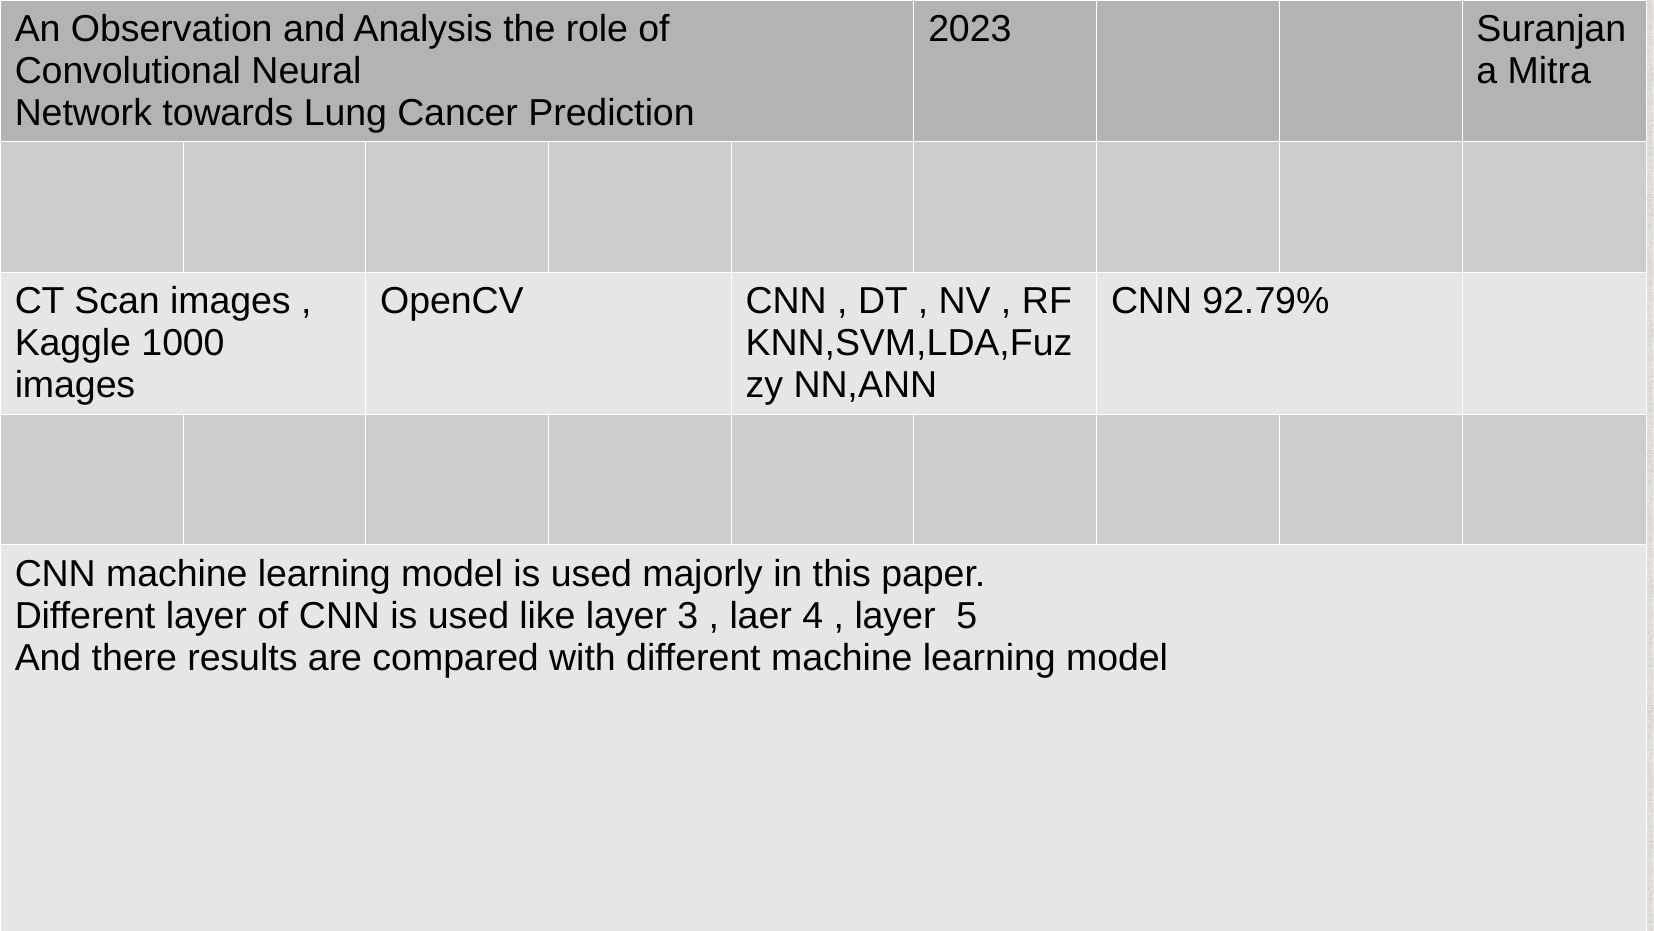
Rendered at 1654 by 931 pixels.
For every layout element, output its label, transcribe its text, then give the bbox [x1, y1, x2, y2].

table_cell [184, 415, 365, 544]
table_cell [366, 142, 548, 272]
table_cell [914, 142, 1096, 272]
table_cell CNN , DT , NV , RF KNN,SVM,LDA,Fuzzy NN,ANN [732, 273, 1096, 414]
table_header [1280, 1, 1462, 141]
table_cell [732, 415, 913, 544]
table_cell [366, 415, 548, 544]
table_cell [1097, 142, 1279, 272]
table_cell [1097, 415, 1279, 544]
table_cell [732, 142, 913, 272]
table_header [1097, 1, 1279, 141]
table_cell CNN machine learning model is used majorly in this paper. Different layer of CNN is used like layer 3 , laer 4 , layer 5 And there results are compared with different machine learning model [1, 545, 1646, 931]
table_cell [1, 415, 183, 544]
table_cell [184, 142, 365, 272]
table_header Suranjana Mitra [1463, 1, 1646, 141]
table_cell CT Scan images , Kaggle 1000 images [1, 273, 365, 414]
table_cell [914, 415, 1096, 544]
table_cell [549, 415, 731, 544]
table_cell OpenCV [366, 273, 731, 414]
table_cell [1, 142, 183, 272]
table_cell [1463, 142, 1646, 272]
table_header An Observation and Analysis the role of Convolutional Neural Network towards Lung Cancer Prediction [1, 1, 913, 141]
table_cell [1463, 273, 1646, 414]
table_cell [1463, 415, 1646, 544]
table_cell [1280, 142, 1462, 272]
table_cell [549, 142, 731, 272]
picture [1647, 0, 1654, 931]
table_cell CNN 92.79% [1097, 273, 1462, 414]
table_cell [1280, 415, 1462, 544]
table_header 2023 [914, 1, 1096, 141]
